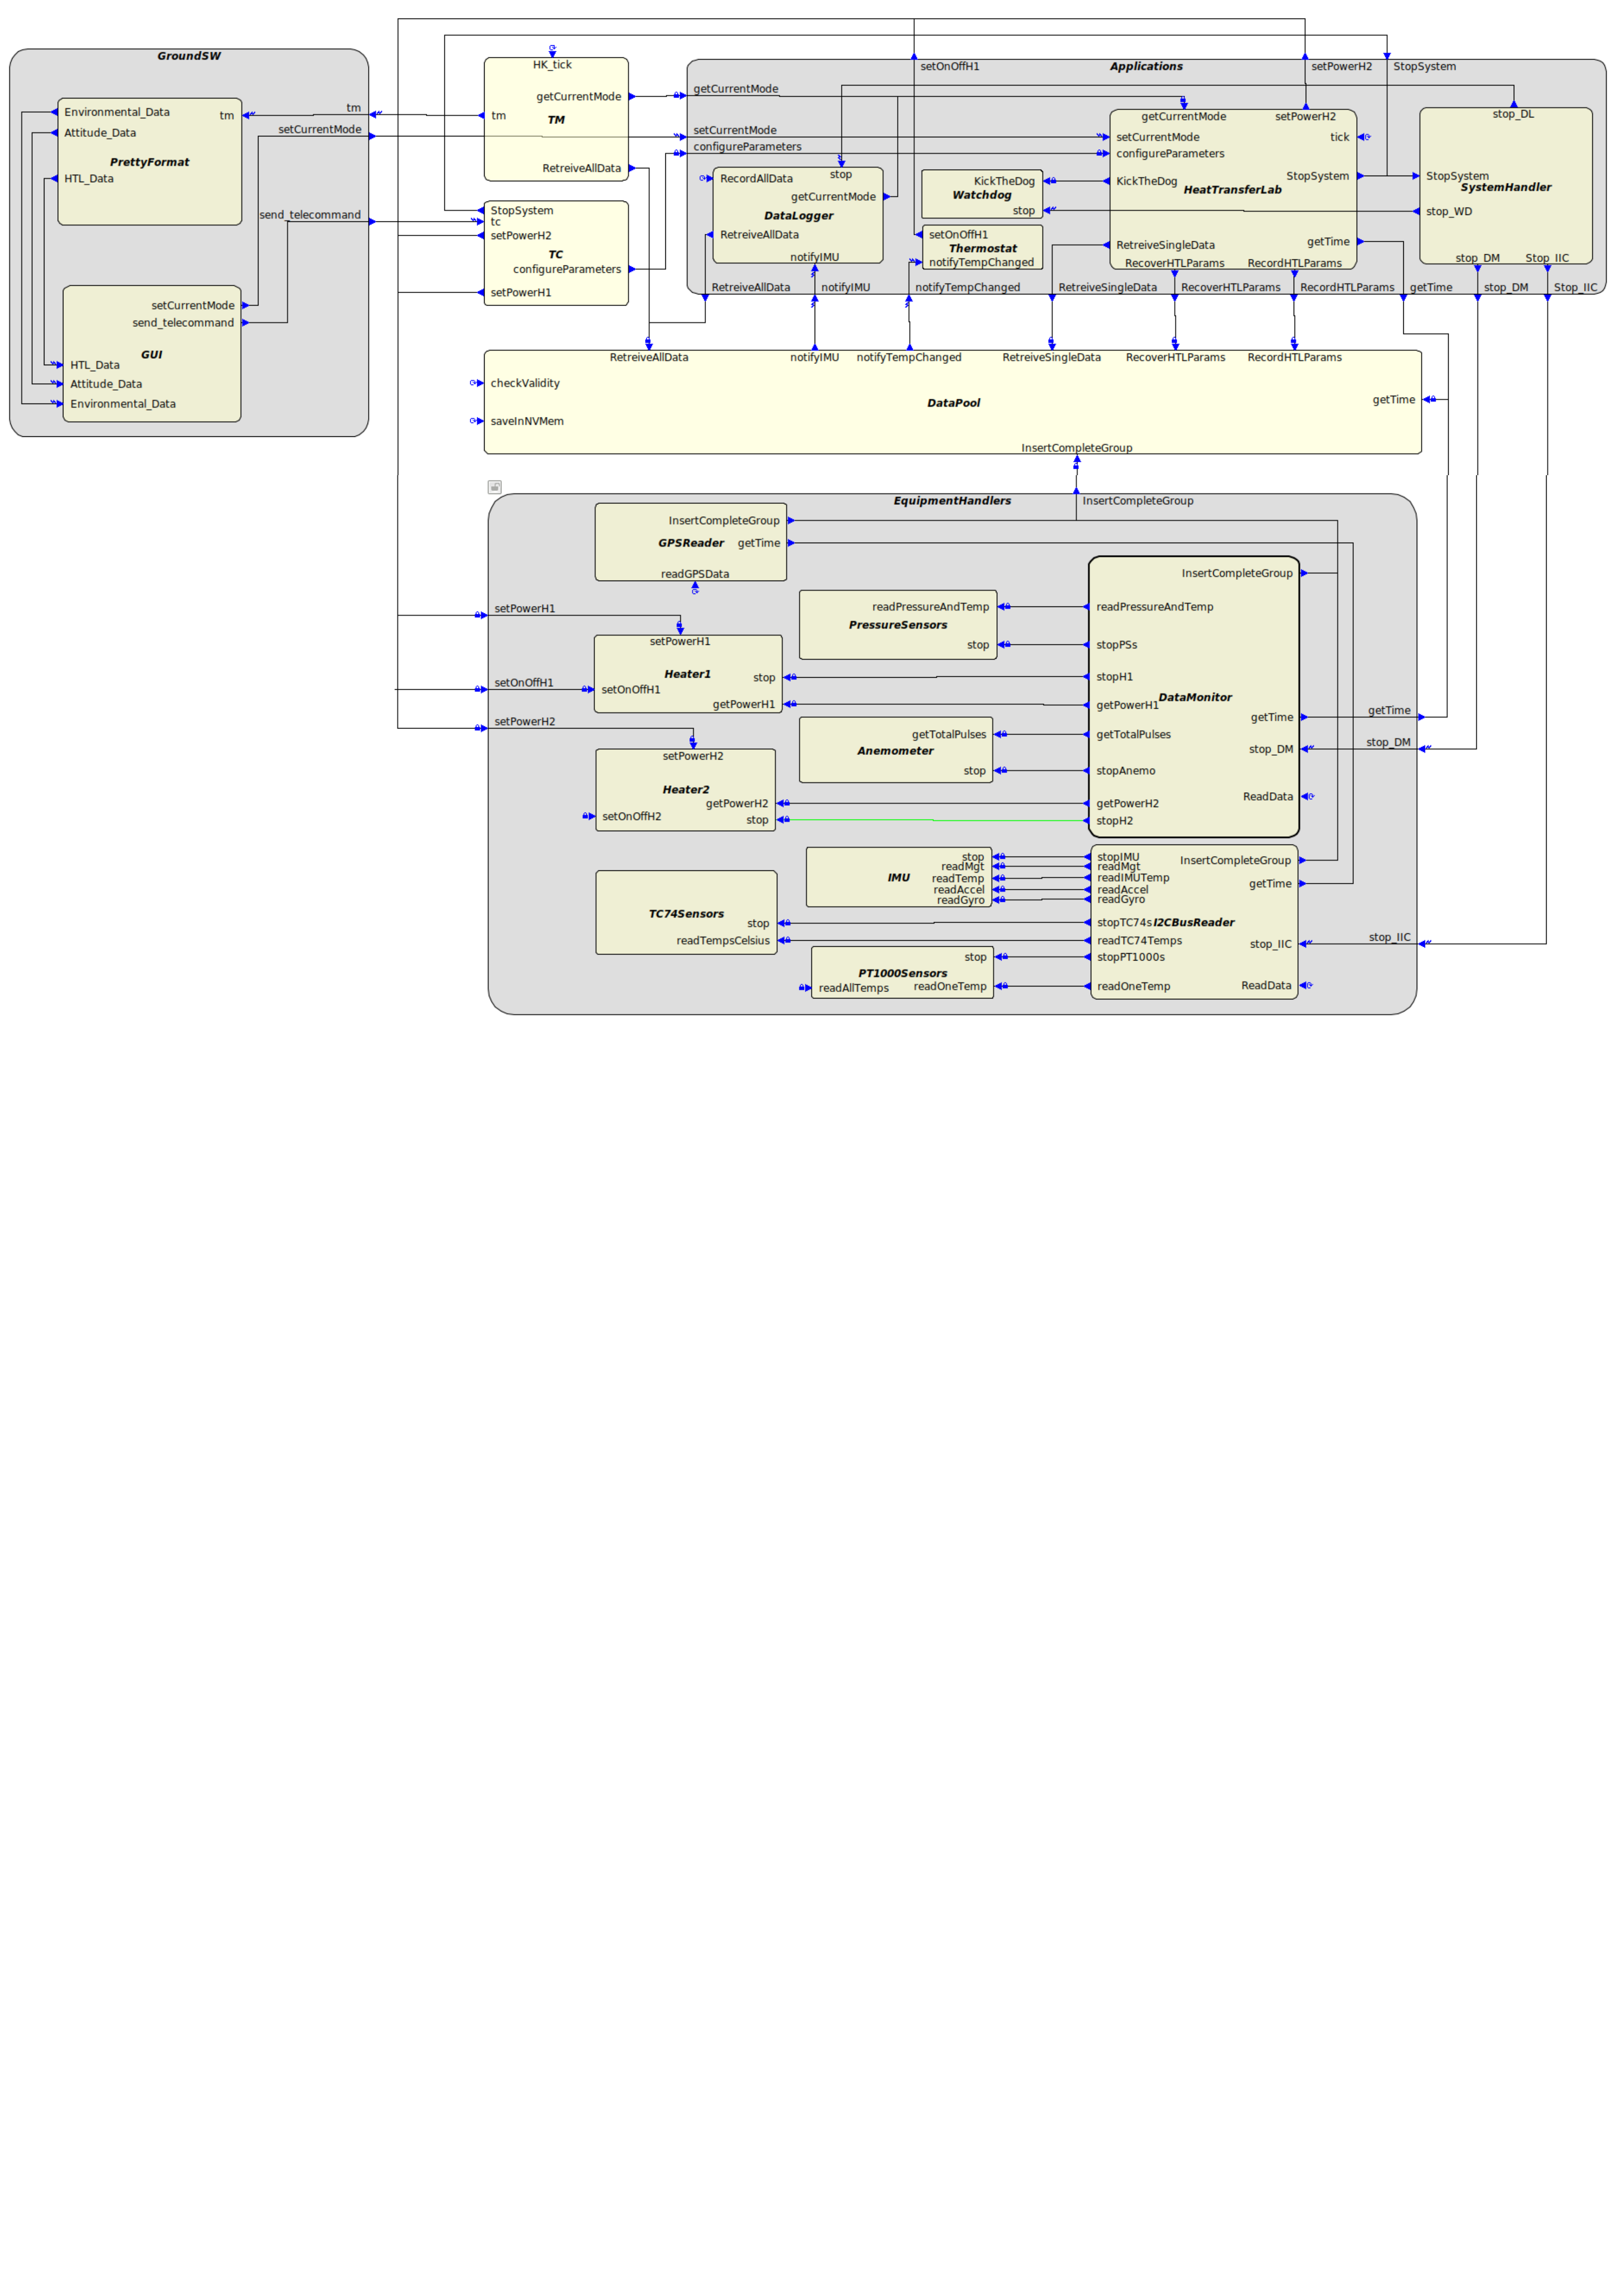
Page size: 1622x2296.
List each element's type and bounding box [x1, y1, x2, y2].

picture [5, 5, 1617, 1023]
